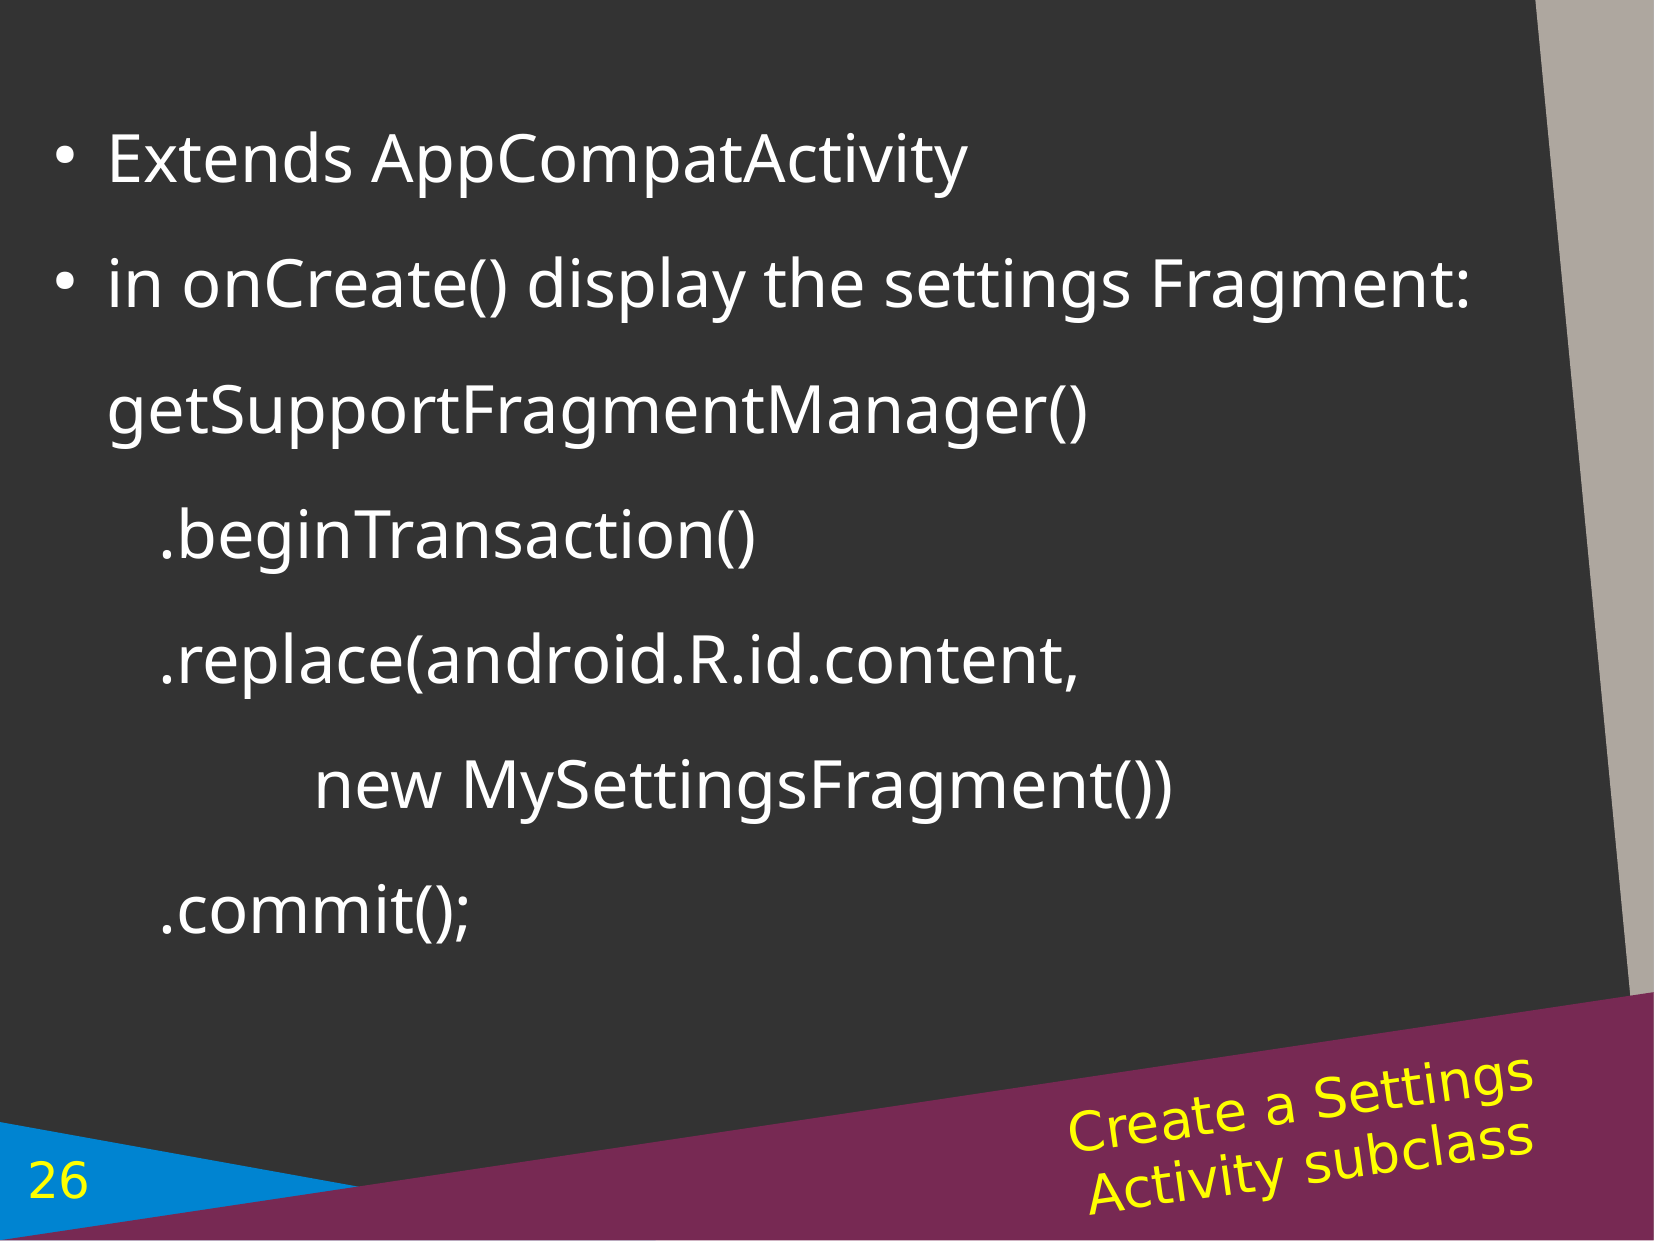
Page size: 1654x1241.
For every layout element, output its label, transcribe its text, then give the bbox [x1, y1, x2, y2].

list Extends AppCompatActivity in onCreate() display the settings Fragment: getSupportFragmentManager() .beginTransaction() .replace(android.R.id.content, new MySettingsFragment()) .commit(); [35, 59, 1524, 993]
title Create a Settings Activity subclass [956, 995, 1654, 1241]
